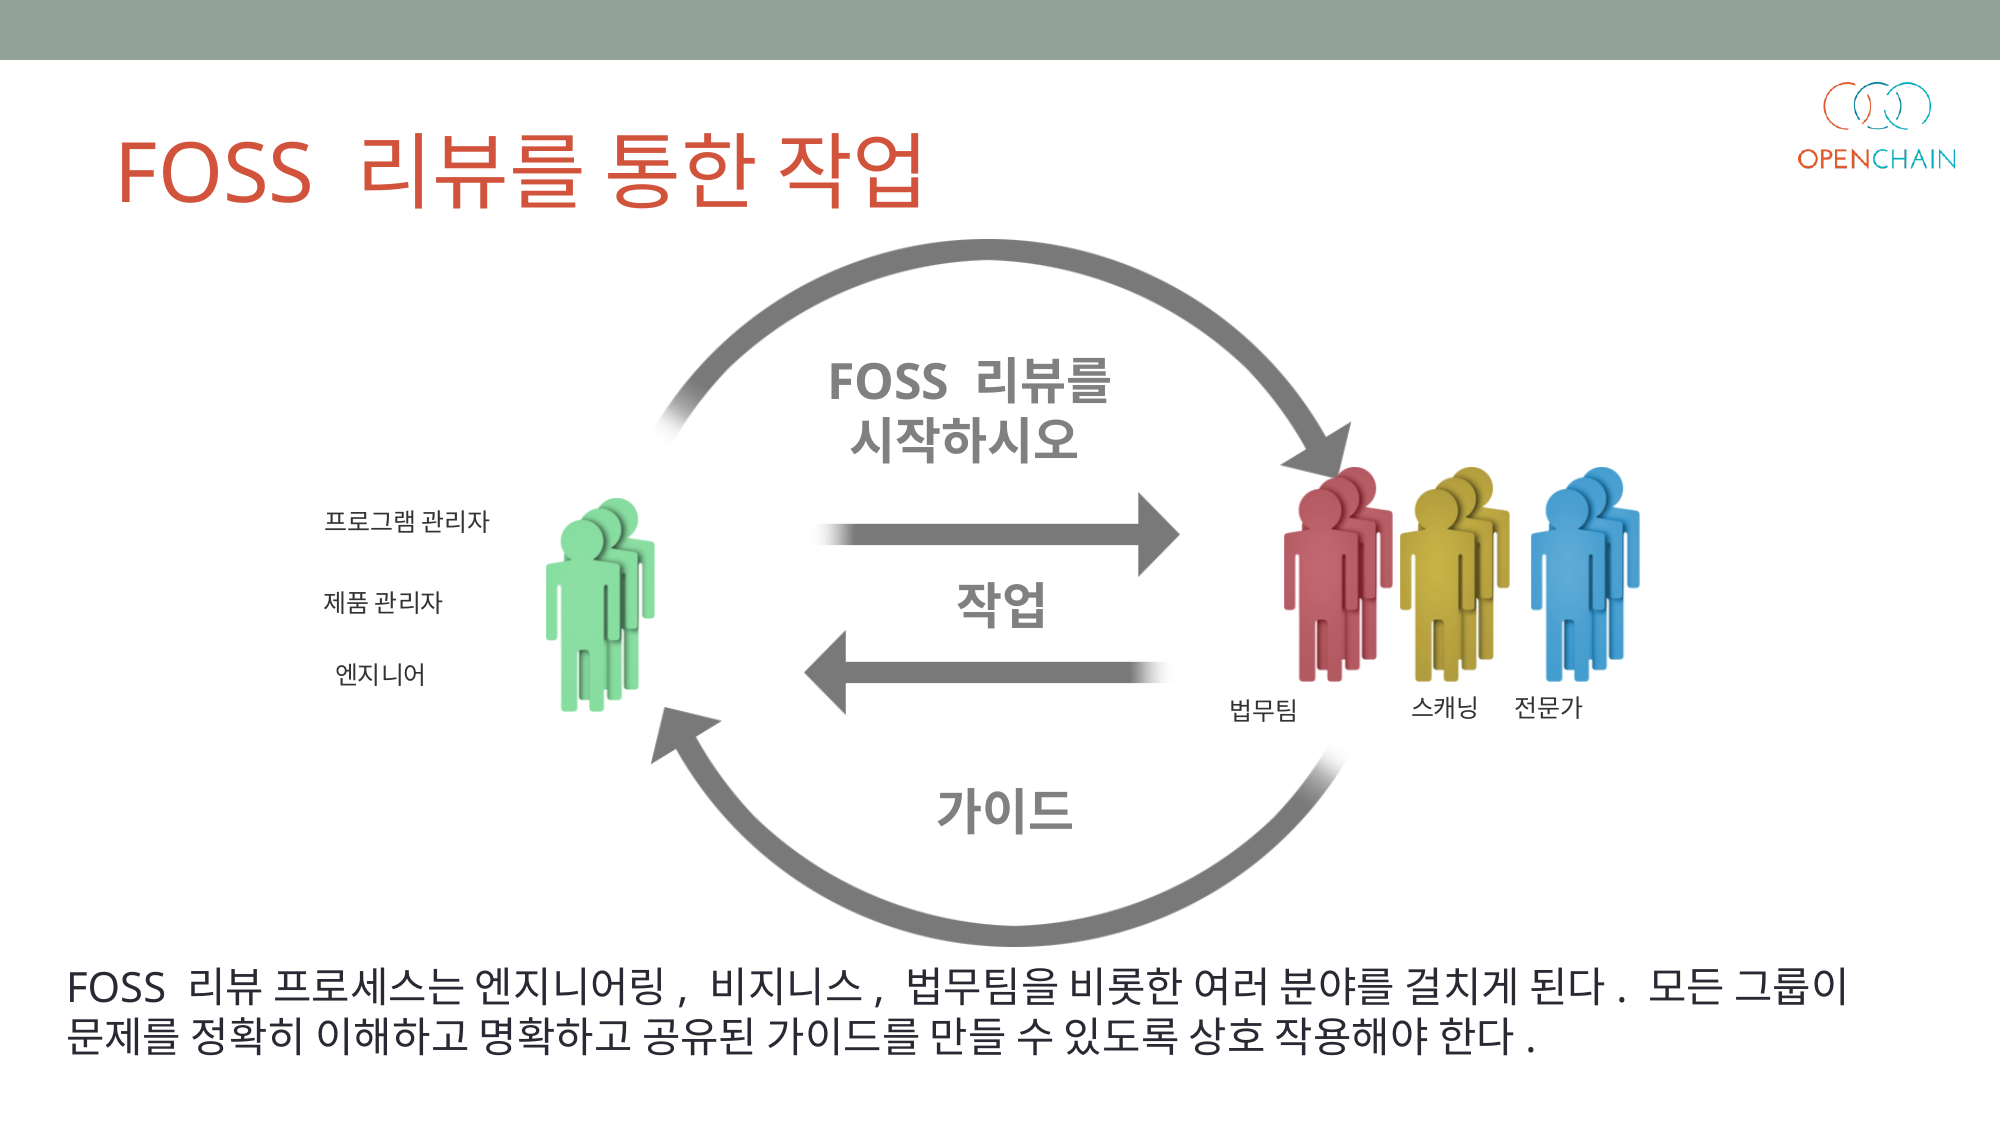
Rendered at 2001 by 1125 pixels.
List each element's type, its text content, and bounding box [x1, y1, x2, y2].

text_box FOSS 리뷰를 시작하시오 [725, 342, 1215, 479]
text_box 가이드 [883, 772, 1128, 849]
text_box 스캐닝 [1396, 685, 1499, 731]
text_box 전문가 [1499, 685, 1652, 731]
picture [1400, 467, 1510, 682]
list FOSS 리뷰 프로세스는 엔지니어링, 비지니스, 법무팀을 비롯한 여러 분야를 걸치게 된다. 모든 그룹이 문제를 정확히 이해하고 명확하고 공유된 가이드를 만들 수 있도록 상호 작용해야 한다. [51, 953, 1925, 1125]
text_box 프로그램 관리자 [309, 498, 543, 545]
title FOSS 리뷰를 통한 작업 [99, 87, 1900, 251]
picture [1531, 467, 1640, 682]
text_box 제품 관리자 [308, 579, 533, 626]
text_box 작업 [928, 567, 1078, 644]
picture [650, 239, 1393, 682]
picture [546, 498, 1352, 947]
text_box 엔지니어 [308, 652, 533, 698]
text_box 법무팀 [1214, 687, 1389, 734]
picture [810, 493, 1180, 577]
